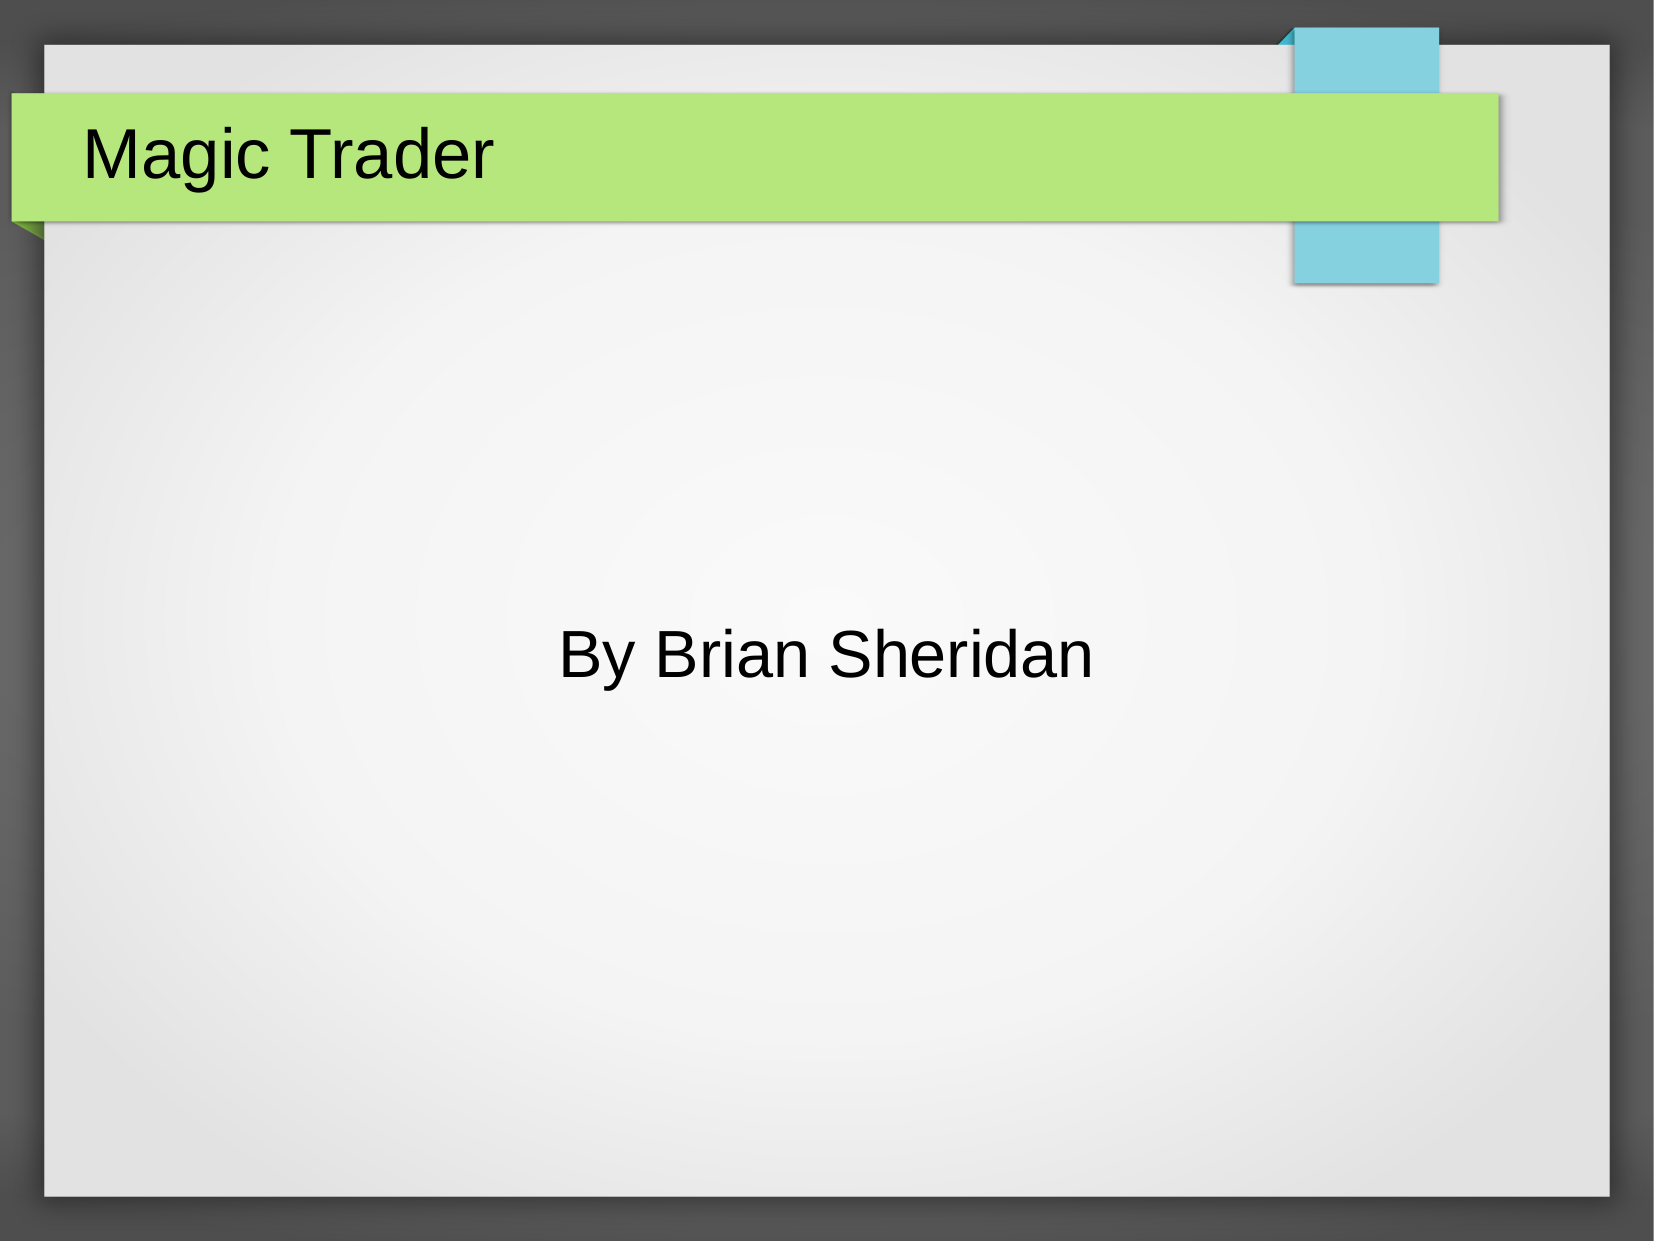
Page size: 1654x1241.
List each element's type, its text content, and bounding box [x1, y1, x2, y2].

subtitle By Brian Sheridan [82, 295, 1571, 1015]
title Magic Trader [82, 94, 1264, 213]
picture [0, 0, 1654, 1241]
